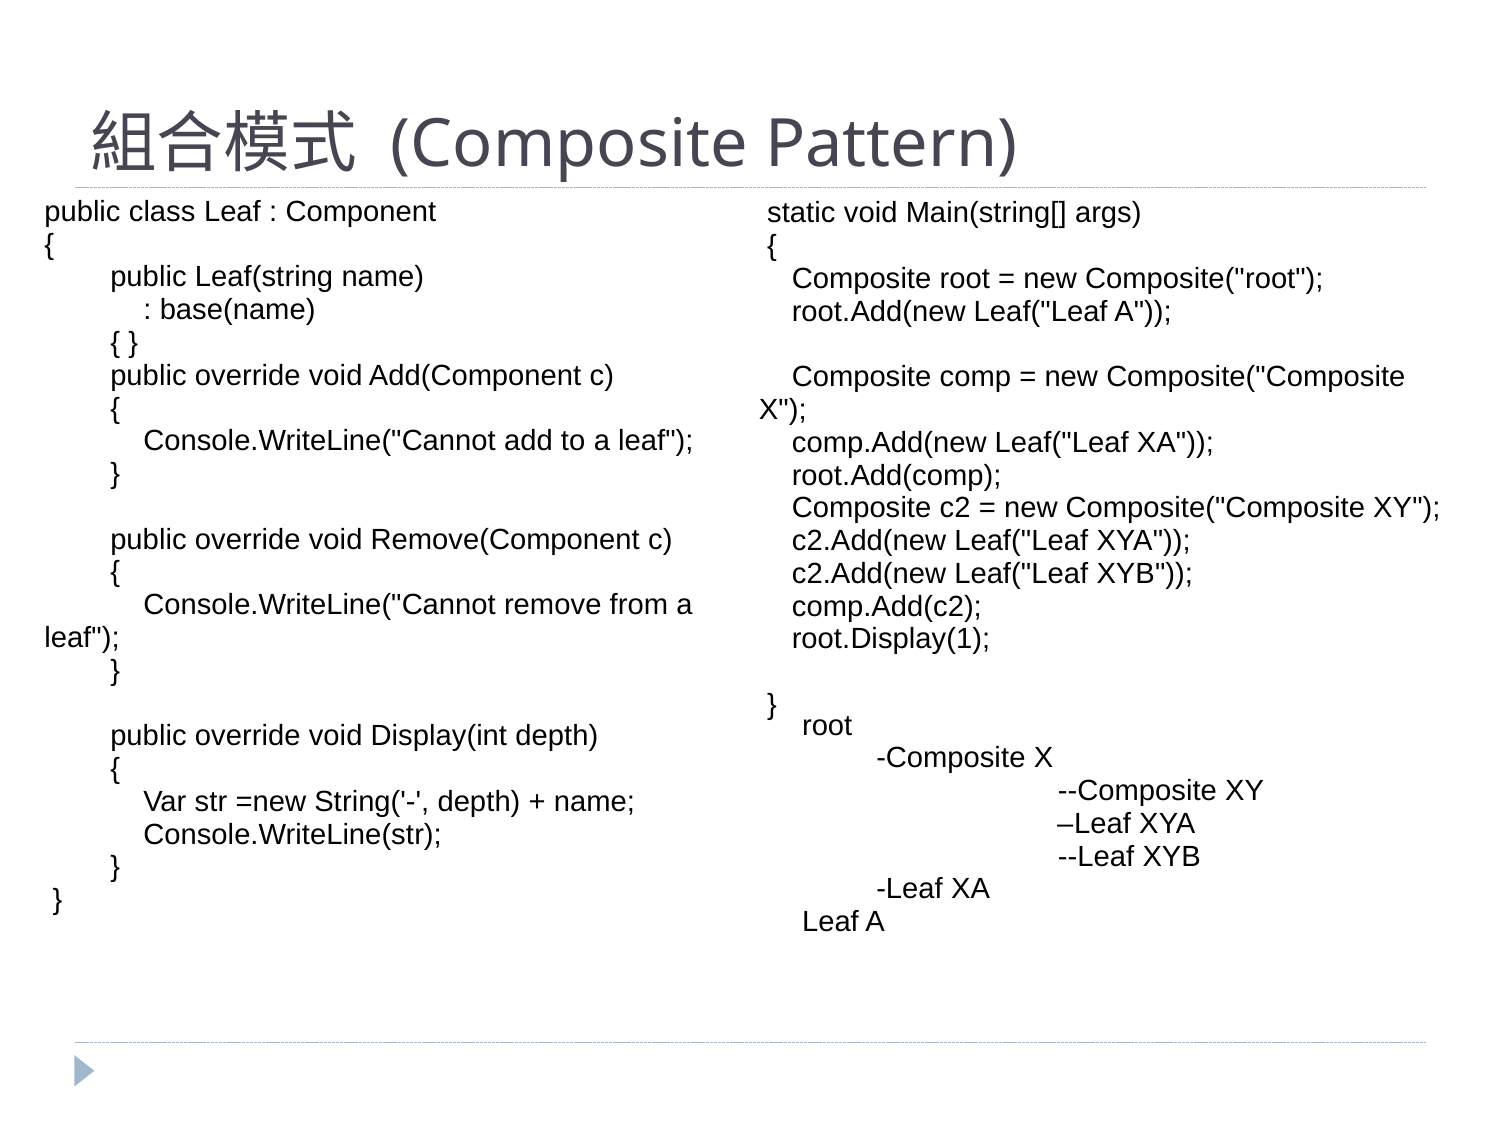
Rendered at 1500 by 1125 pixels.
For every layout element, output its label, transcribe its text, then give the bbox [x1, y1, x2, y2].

text_box root -Composite X --Composite XY –Leaf XYA --Leaf XYB -Leaf XA Leaf A [787, 701, 1371, 1004]
text_box public class Leaf : Component { public Leaf(string name) : base(name) { } public override void Add(Component c) { Console.WriteLine("Cannot add to a leaf"); } public override void Remove(Component c) { Console.WriteLine("Cannot remove from a leaf"); } public override void Display(int depth) { Var str =new String('-', depth) + name; Console.WriteLine(str); } } [29, 187, 792, 972]
title 組合模式 (Composite Pattern) [75, 25, 1426, 188]
text_box static void Main(string[] args) { Composite root = new Composite("root"); root.Add(new Leaf("Leaf A")); Composite comp = new Composite("Composite X"); comp.Add(new Leaf("Leaf XA")); root.Add(comp); Composite c2 = new Composite("Composite XY"); c2.Add(new Leaf("Leaf XYA")); c2.Add(new Leaf("Leaf XYB")); comp.Add(c2); root.Display(1); } [744, 188, 1477, 685]
text_box [744, 696, 1477, 1125]
